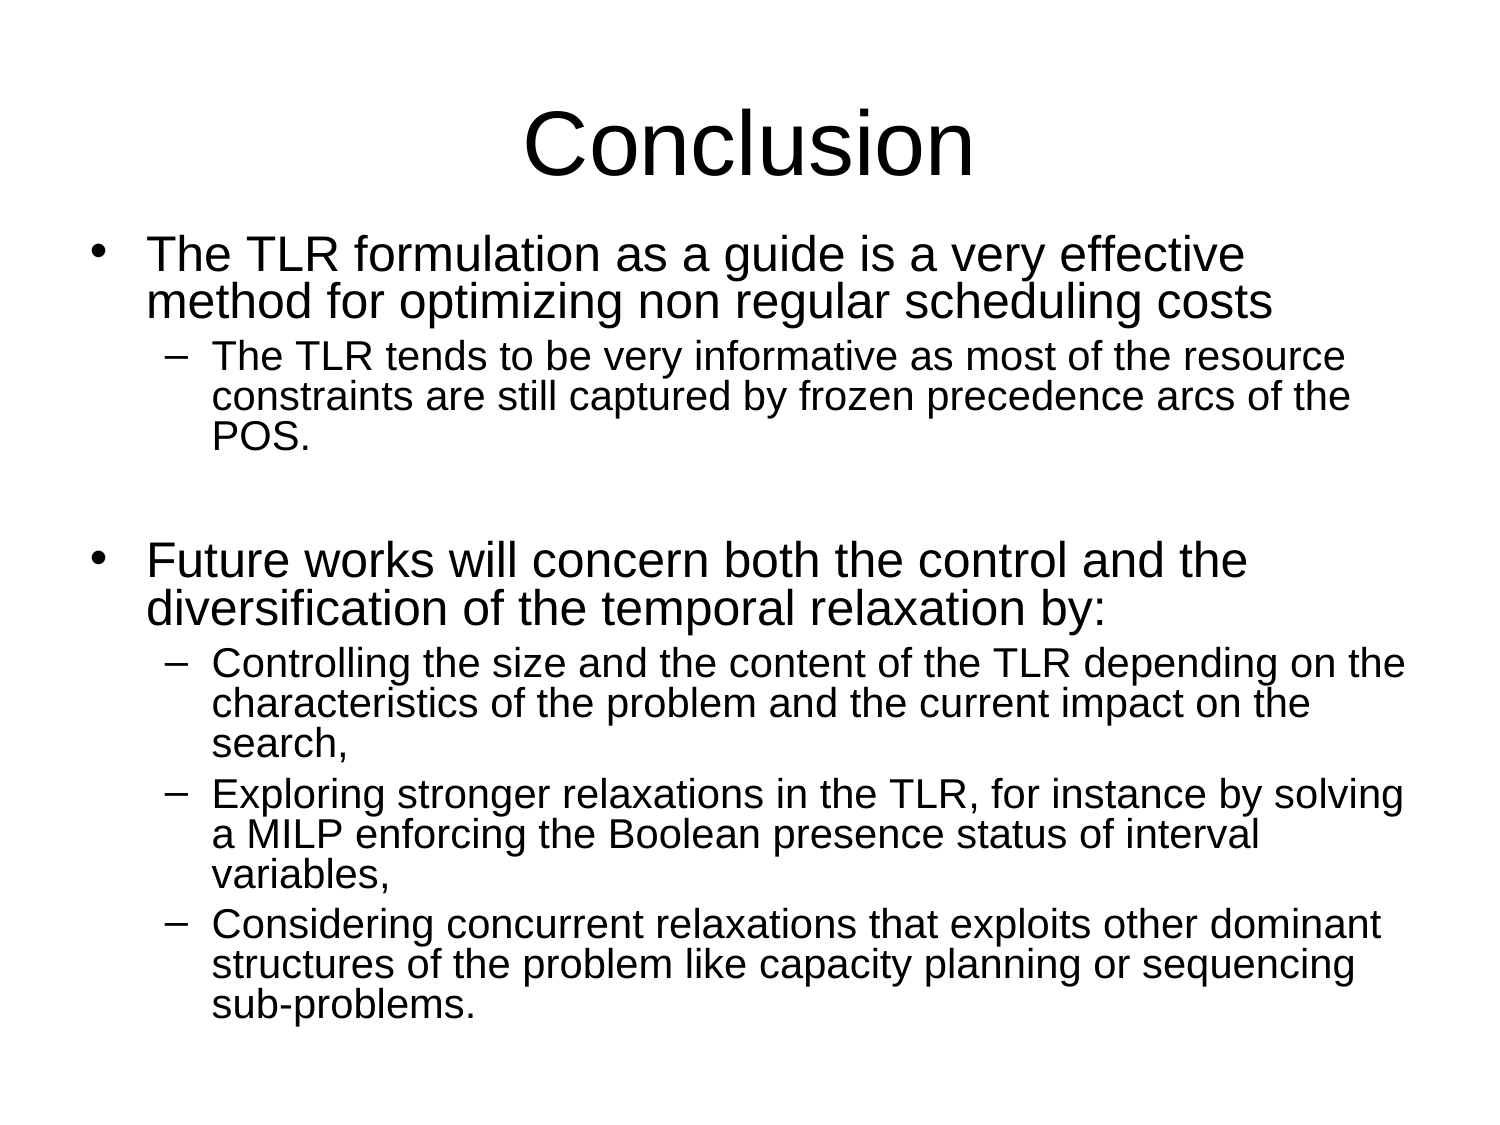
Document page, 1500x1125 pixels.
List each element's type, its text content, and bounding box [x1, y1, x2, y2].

list The TLR formulation as a guide is a very effective method for optimizing non regular scheduling costs The TLR tends to be very informative as most of the resource constraints are still captured by frozen precedence arcs of the POS. Future works will concern both the control and the diversification of the temporal relaxation by: Controlling the size and the content of the TLR depending on the characteristics of the problem and the current impact on the search, Exploring stronger relaxations in the TLR, for instance by solving a MILP enforcing the Boolean presence status of interval variables, Considering concurrent relaxations that exploits other dominant structures of the problem like capacity planning or sequencing sub-problems. [75, 224, 1426, 1088]
title Conclusion [75, 45, 1426, 224]
